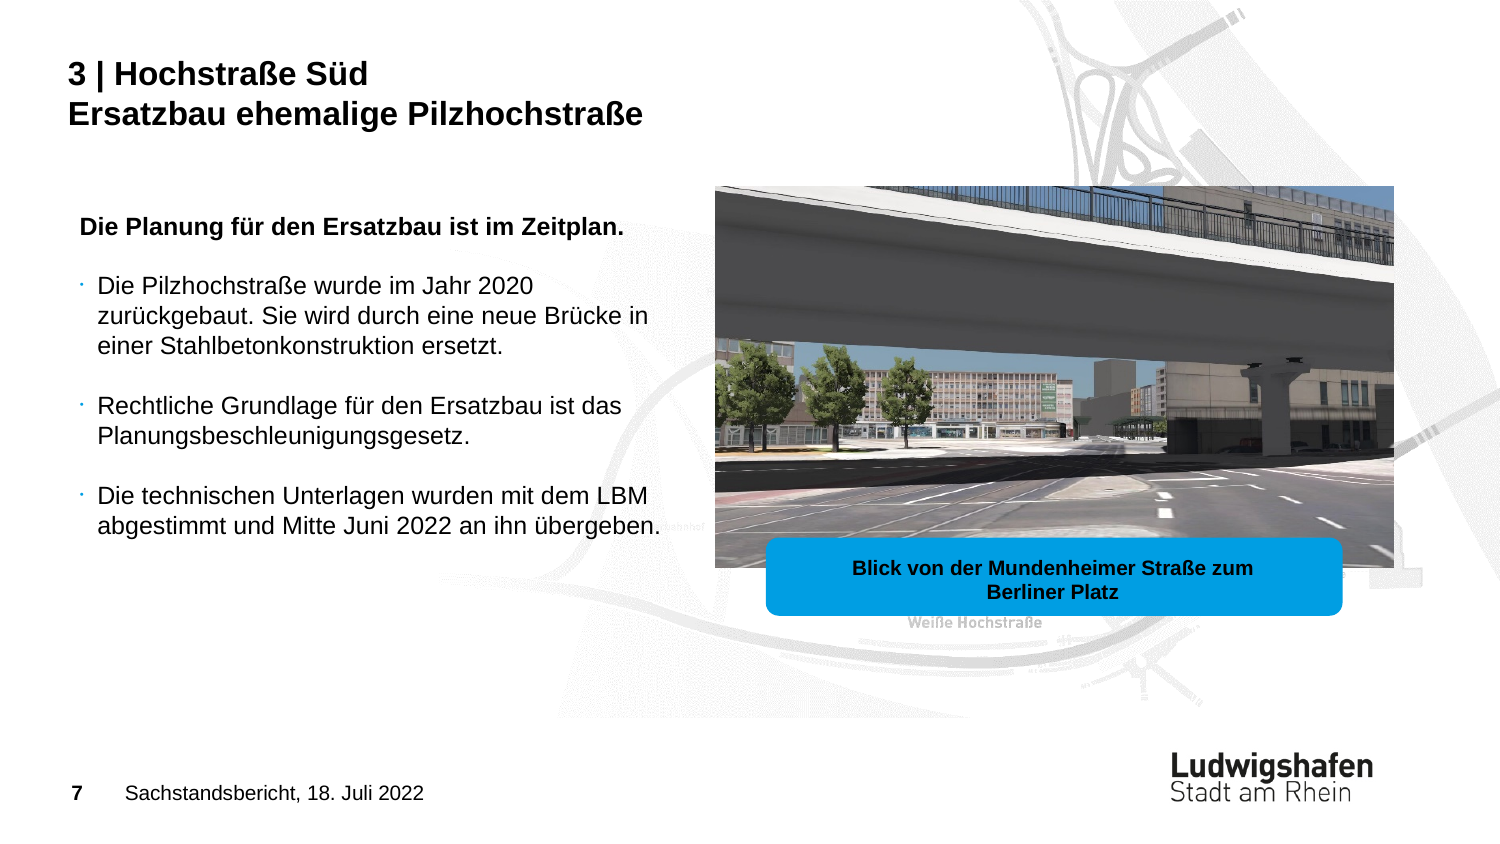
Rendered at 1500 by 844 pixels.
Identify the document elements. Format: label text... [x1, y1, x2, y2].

text_box Die Planung für den Ersatzbau ist im Zeitplan. Die Pilzhochstraße wurde im Jahr 2020 zurückgebaut. Sie wird durch eine neue Brücke in einer Stahlbetonkonstruktion ersetzt. Rechtliche Grundlage für den Ersatzbau ist das Planungsbeschleunigungsgesetz. Die technischen Unterlagen wurden mit dem LBM abgestimmt und Mitte Juni 2022 an ihn übergeben. [64, 202, 703, 577]
text_box 3 | Hochstraße Süd Ersatzbau ehemalige Pilzhochstraße [53, 44, 774, 140]
picture [1163, 748, 1380, 811]
text_box Blick von der Mundenheimer Straße zum Berliner Platz [827, 546, 1279, 612]
text_box [765, 537, 1343, 616]
picture [392, 0, 1500, 718]
